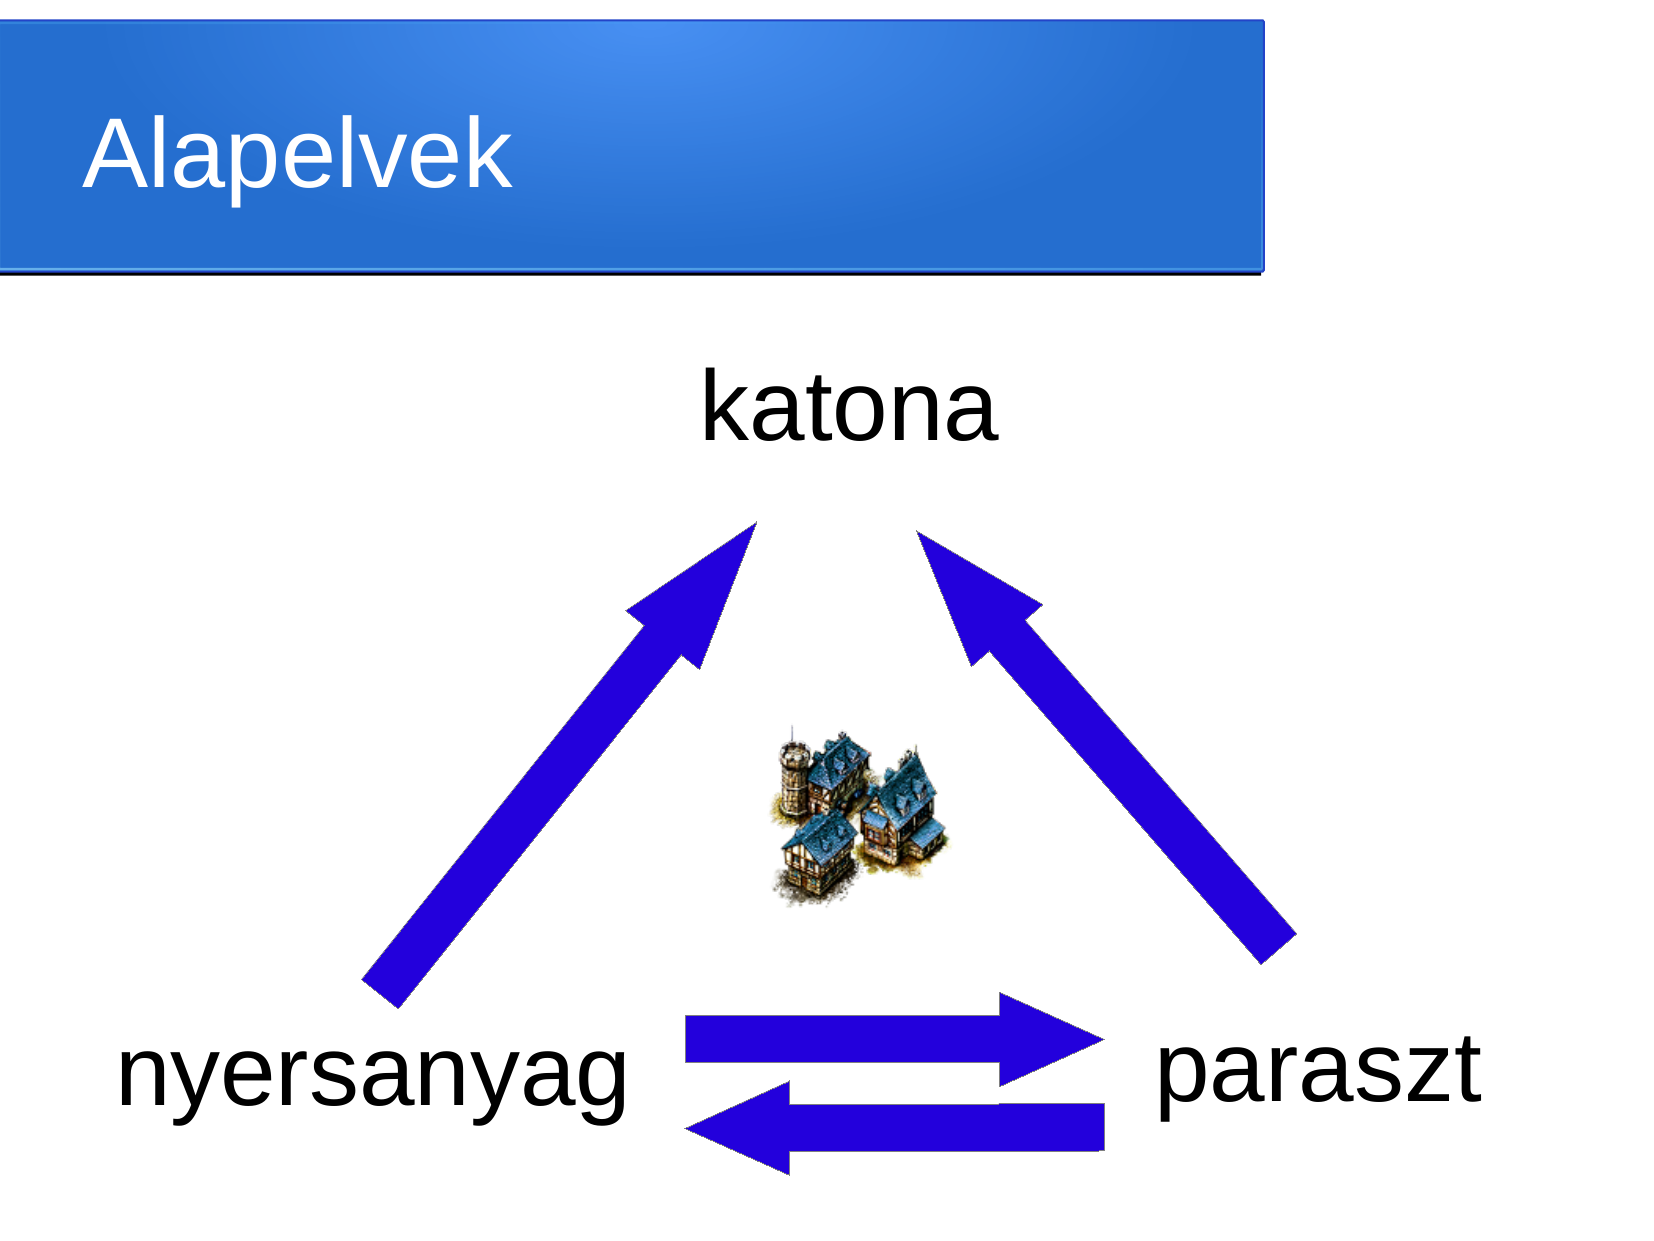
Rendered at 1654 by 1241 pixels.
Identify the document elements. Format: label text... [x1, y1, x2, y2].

text_box [684, 1080, 1105, 1176]
picture [757, 713, 958, 914]
text_box katona [685, 342, 1027, 470]
title Alapelvek [82, 49, 1250, 257]
text_box [685, 992, 1105, 1087]
text_box nyersanyag [100, 1007, 691, 1134]
text_box [916, 530, 1297, 965]
text_box paraszt [1139, 1003, 1507, 1131]
text_box [361, 521, 757, 1009]
